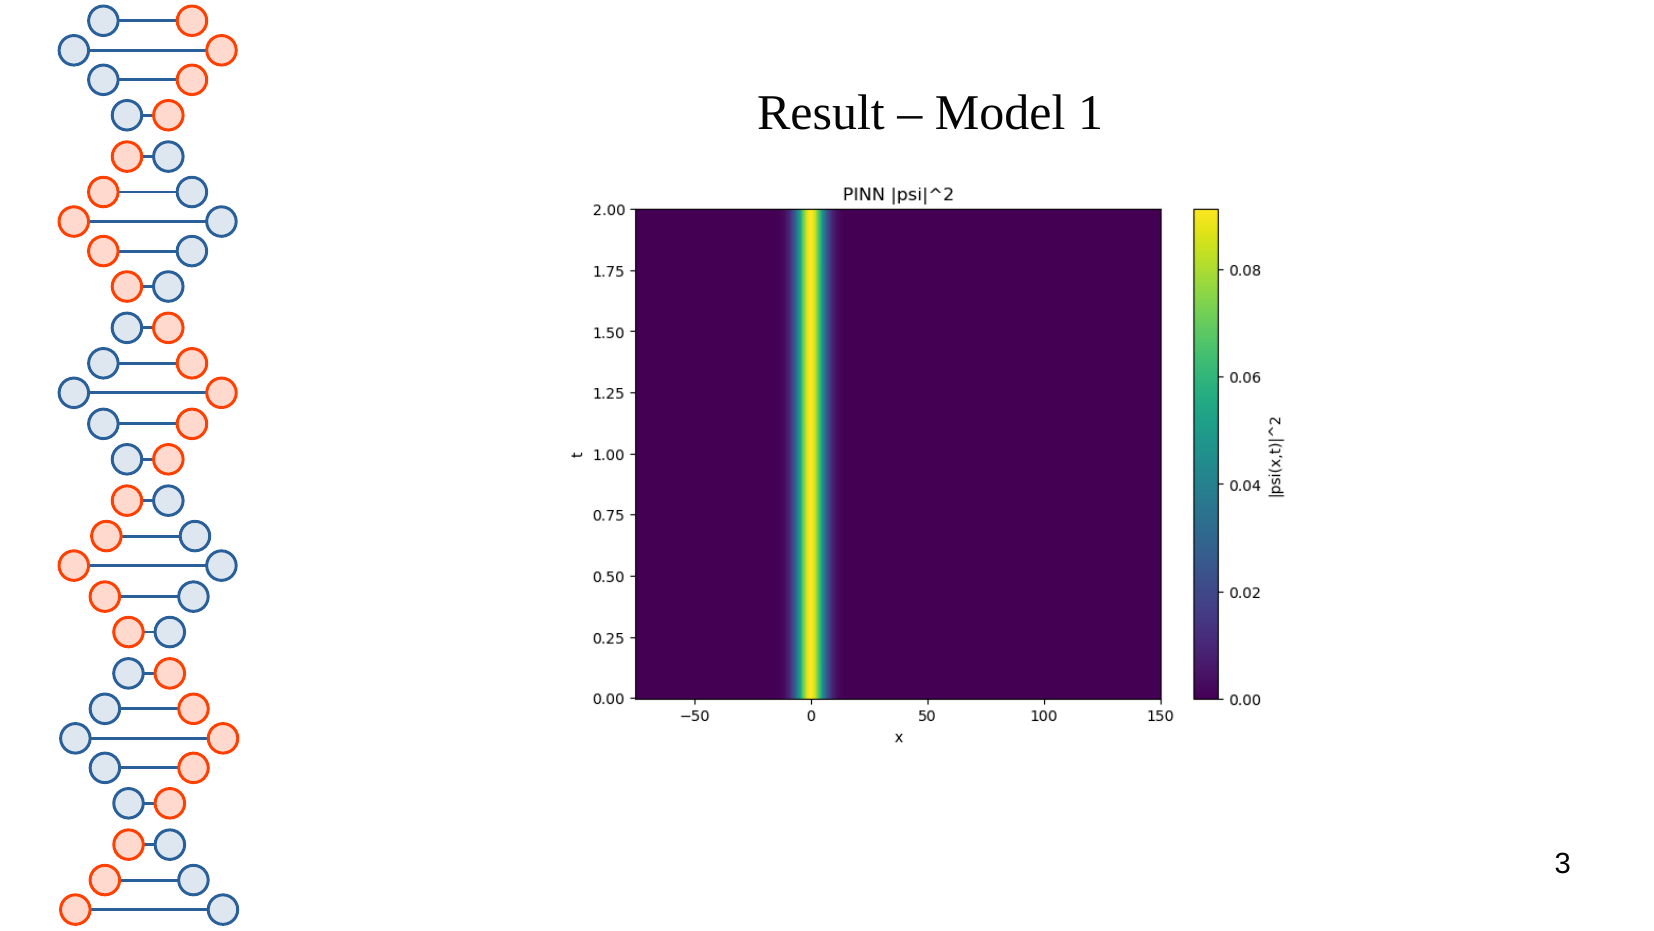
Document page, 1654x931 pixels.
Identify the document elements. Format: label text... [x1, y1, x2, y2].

picture [561, 177, 1293, 755]
title Result – Model 1 [265, 35, 1595, 189]
